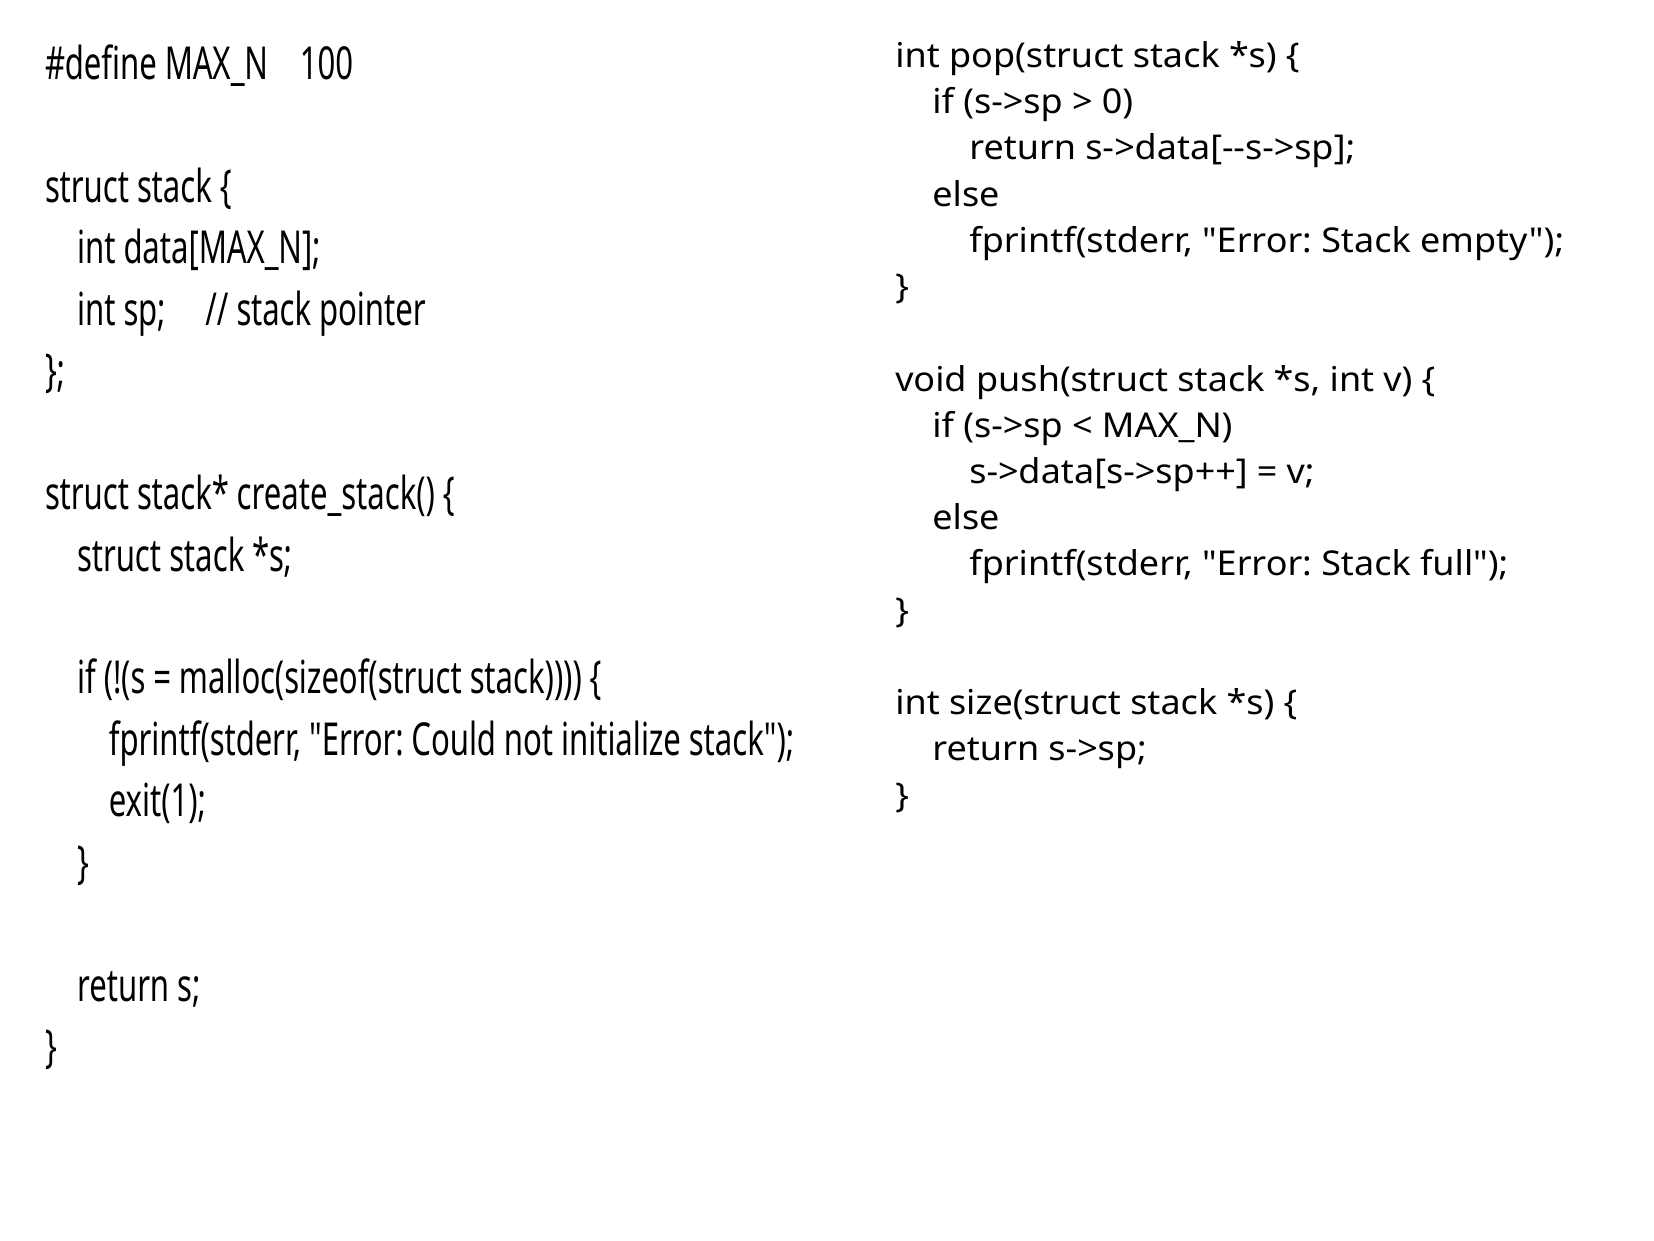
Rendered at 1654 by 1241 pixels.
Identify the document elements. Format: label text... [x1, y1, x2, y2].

text_box #define MAX_N 100 struct stack { int data[MAX_N]; int sp; // stack pointer }; struct stack* create_stack() { struct stack *s; if (!(s = malloc(sizeof(struct stack)))) { fprintf(stderr, "Error: Could not initialize stack"); exit(1); } return s; } [30, 23, 811, 1089]
text_box int pop(struct stack *s) { if (s->sp > 0) return s->data[--s->sp]; else fprintf(stderr, "Error: Stack empty"); } void push(struct stack *s, int v) { if (s->sp < MAX_N) s->data[s->sp++] = v; else fprintf(stderr, "Error: Stack full"); } int size(struct stack *s) { return s->sp; } [880, 23, 1584, 831]
